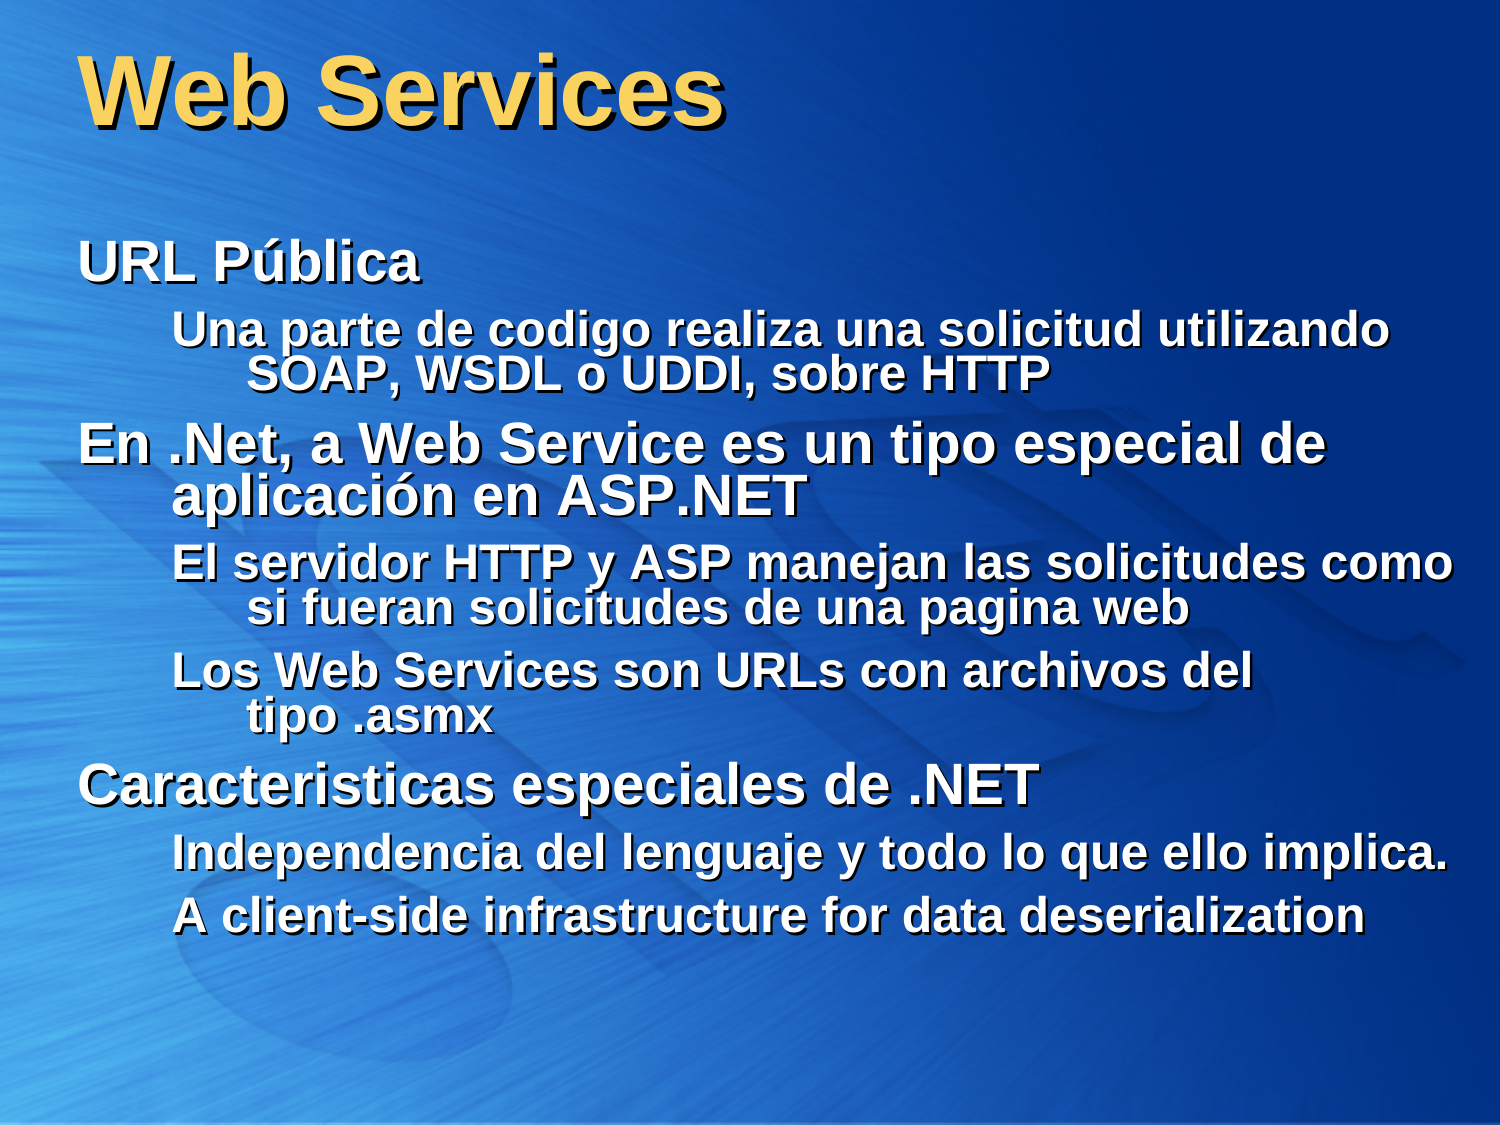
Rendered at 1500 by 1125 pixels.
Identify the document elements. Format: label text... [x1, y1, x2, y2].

title Web Services [62, 37, 1469, 165]
list URL Pública Una parte de codigo realiza una solicitud utilizando SOAP, WSDL o UDDI, sobre HTTP En .Net, a Web Service es un tipo especial de aplicación en ASP.NET El servidor HTTP y ASP manejan las solicitudes como si fueran solicitudes de una pagina web Los Web Services son URLs con archivos del tipo .asmx Caracteristicas especiales de .NET Independencia del lenguaje y todo lo que ello implica. A client-side infrastructure for data deserialization [62, 232, 1470, 1008]
picture [0, 0, 1500, 1125]
